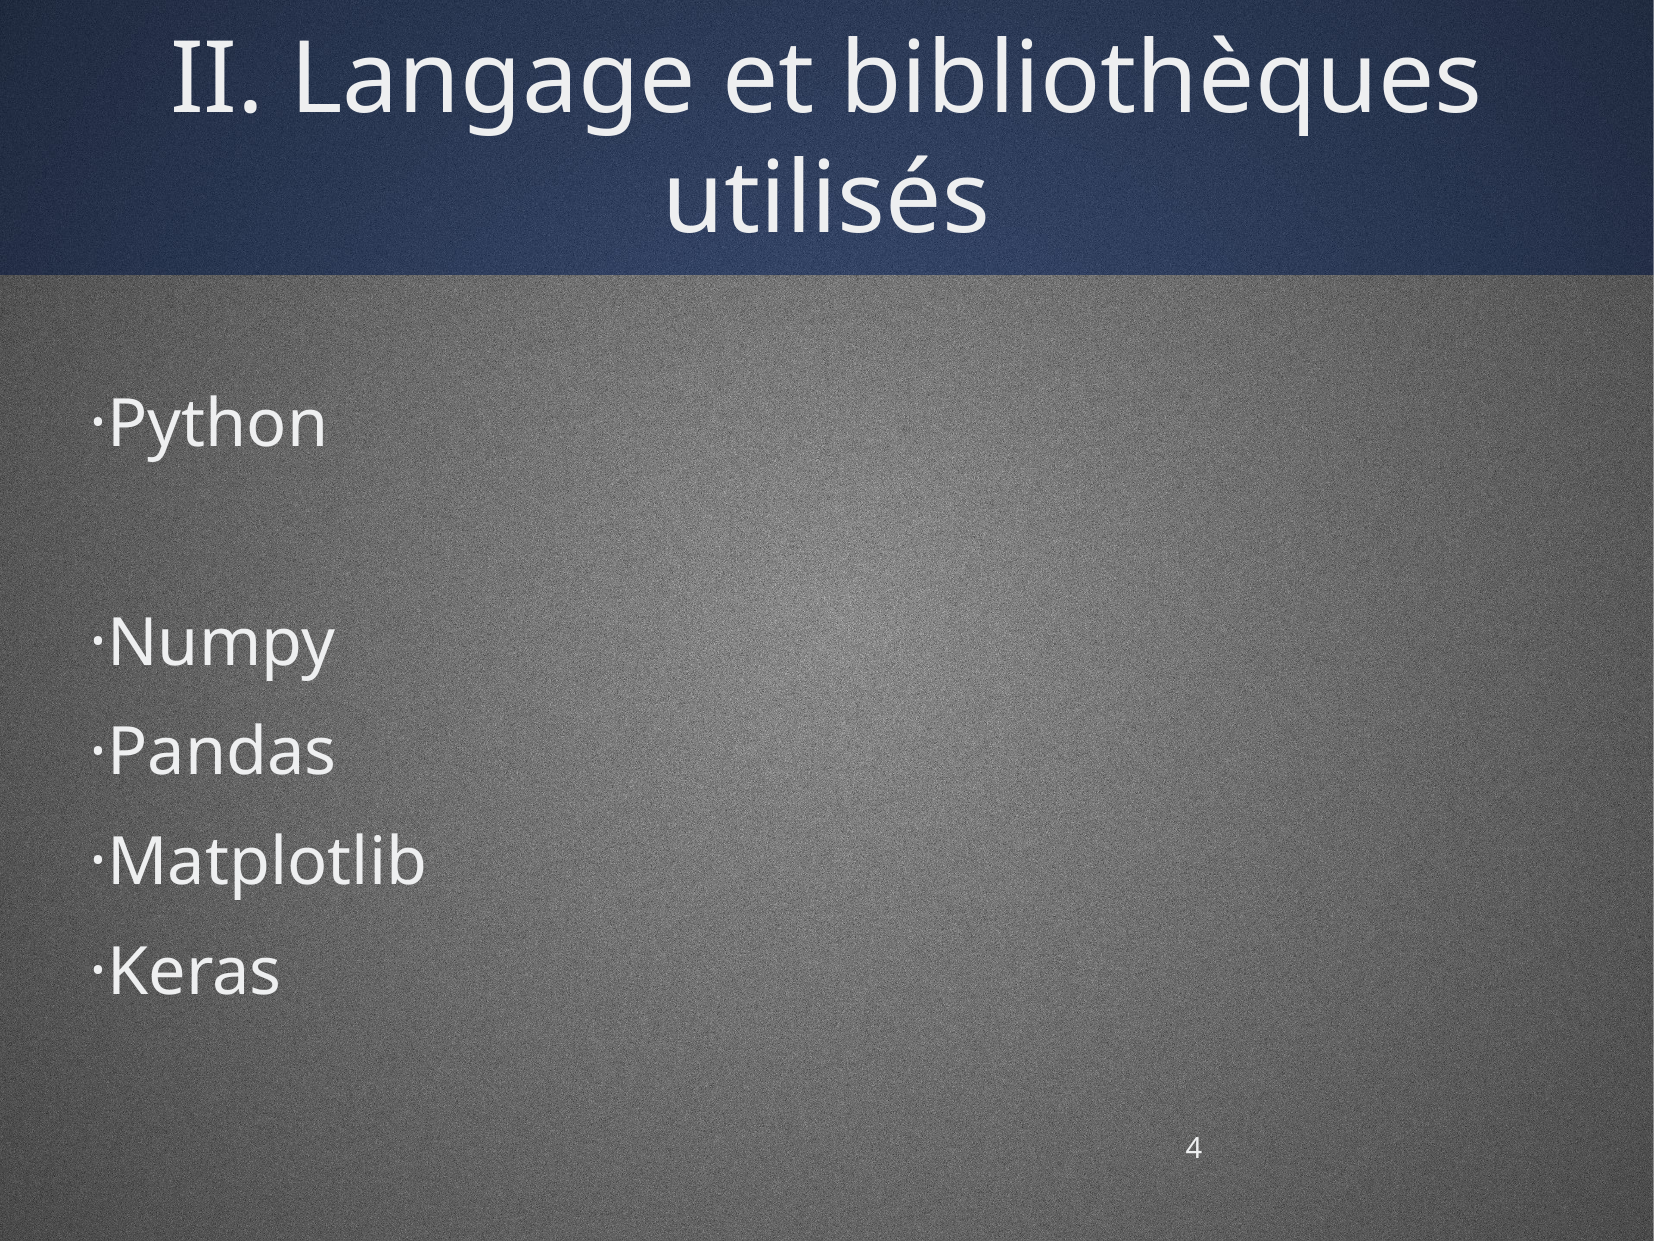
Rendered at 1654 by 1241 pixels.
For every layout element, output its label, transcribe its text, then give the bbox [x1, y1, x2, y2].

list Python Numpy Pandas Matplotlib Keras [89, 379, 1565, 1083]
title II. Langage et bibliothèques utilisés [88, 12, 1565, 253]
picture [0, 0, 1654, 1241]
text_box 15 [1185, 1129, 1571, 1216]
